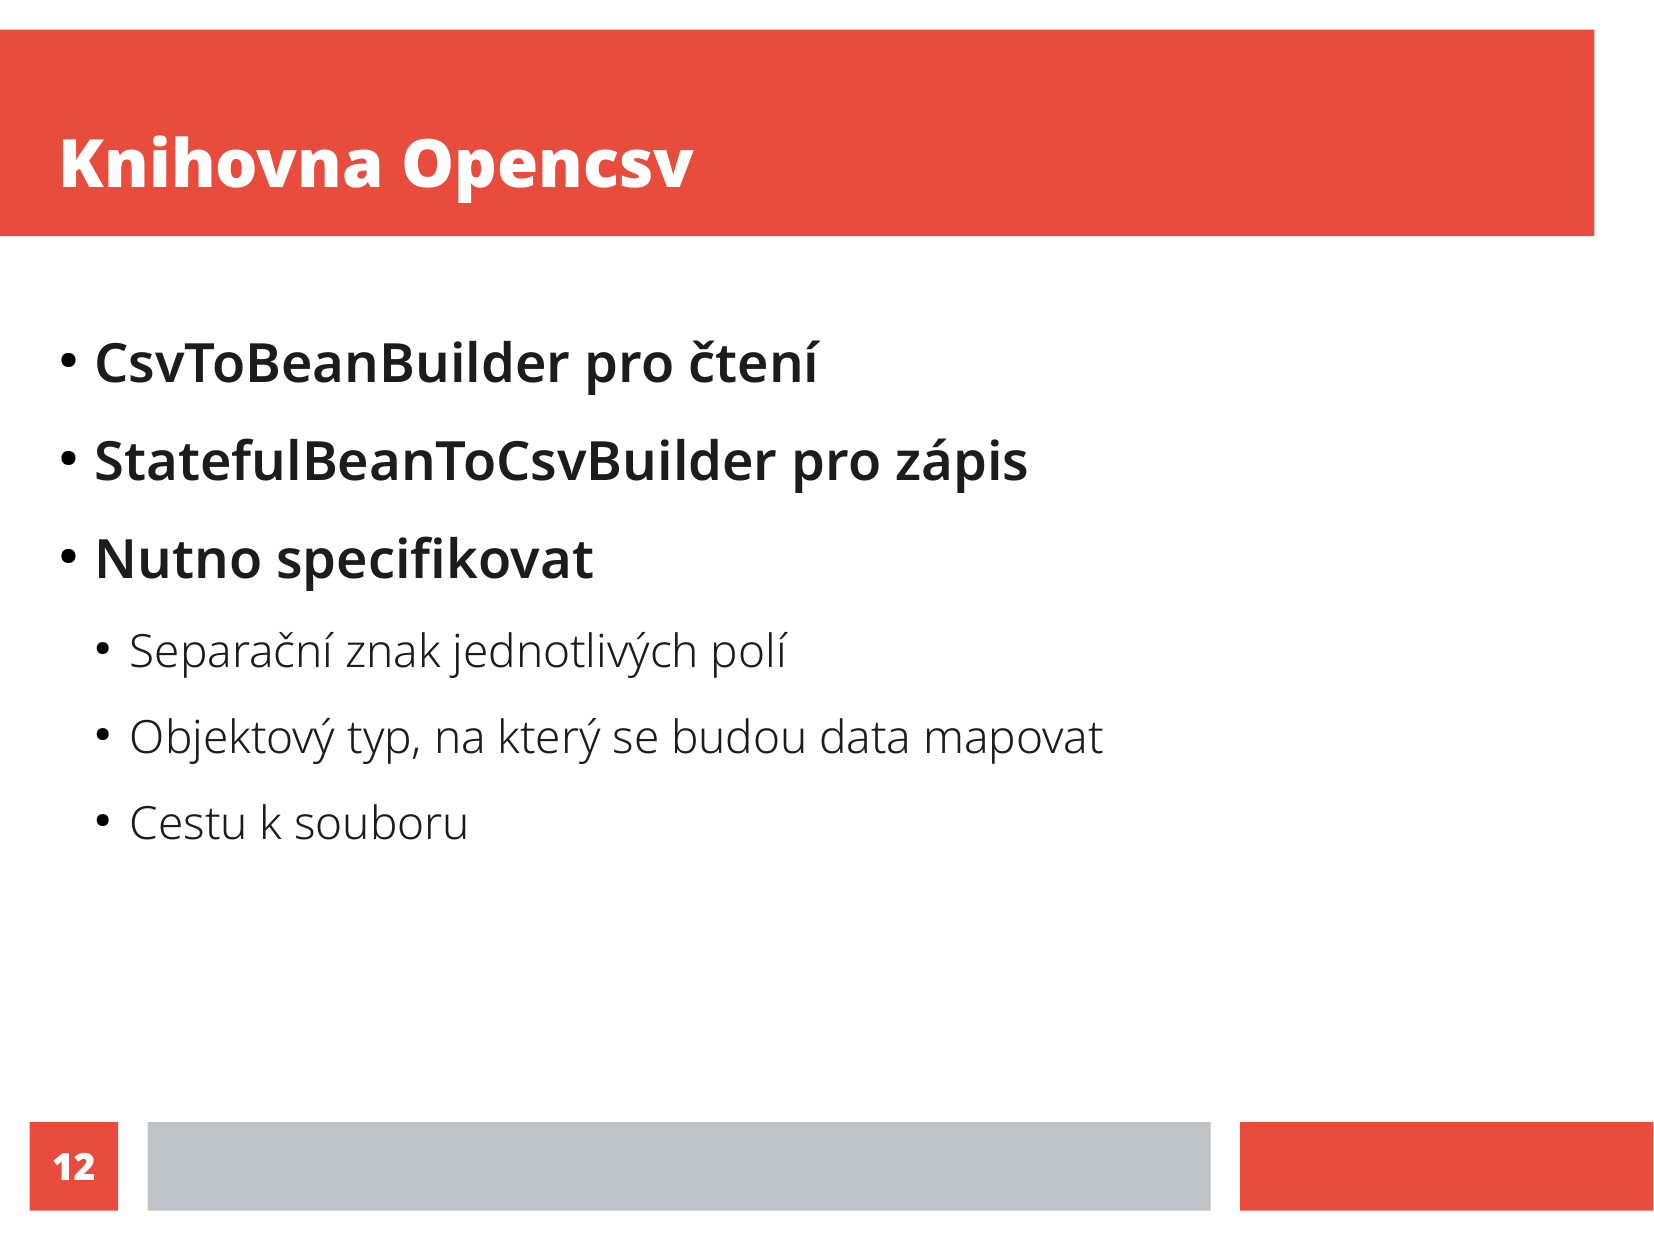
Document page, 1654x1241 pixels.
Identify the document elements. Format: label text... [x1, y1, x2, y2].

list CsvToBeanBuilder pro čtení StatefulBeanToCsvBuilder pro zápis Nutno specifikovat Separační znak jednotlivých polí Objektový typ, na který se budou data mapovat Cestu k souboru [59, 324, 1565, 1093]
title Knihovna Opencsv [59, 59, 1595, 207]
